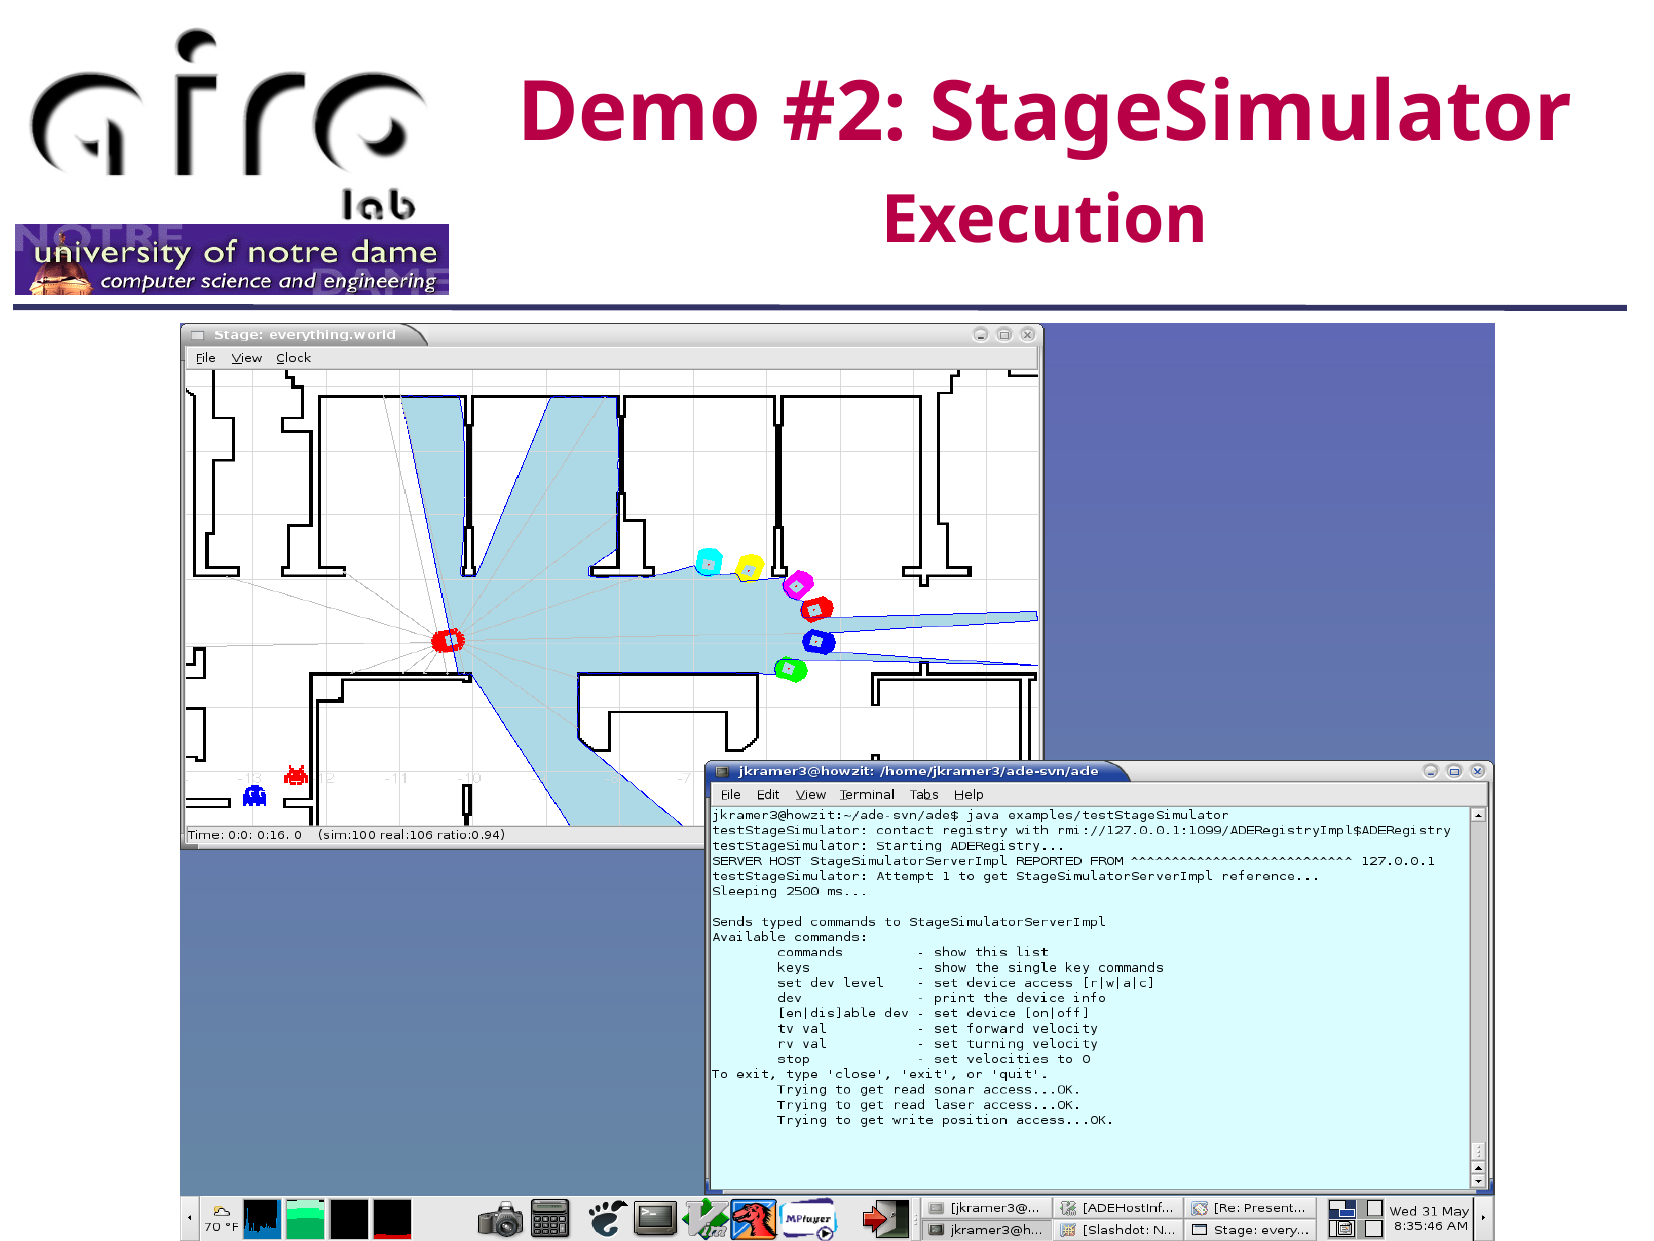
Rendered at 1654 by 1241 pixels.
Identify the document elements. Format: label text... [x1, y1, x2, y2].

title Demo #2: StageSimulator Execution [461, 23, 1629, 282]
picture [9, 8, 456, 295]
picture [180, 323, 1495, 1241]
